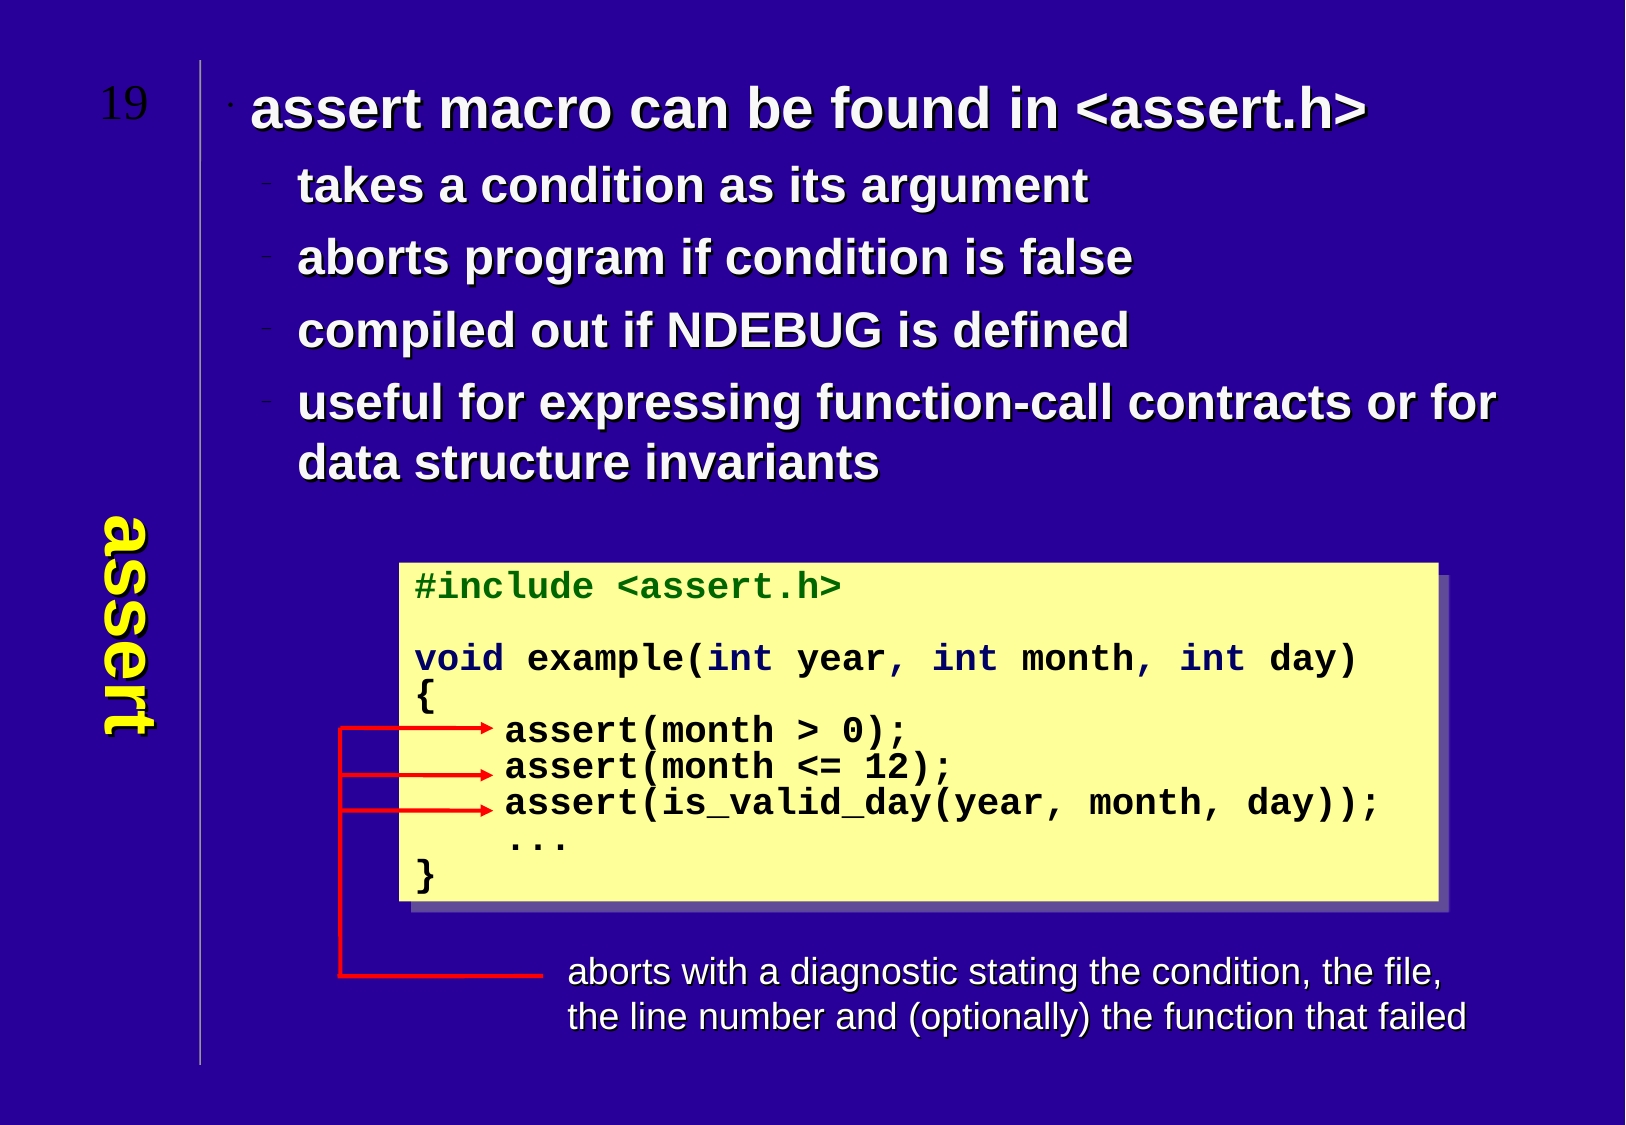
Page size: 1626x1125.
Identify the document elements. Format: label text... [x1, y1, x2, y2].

list assert macro can be found in <assert.h> takes a condition as its argument aborts program if condition is false compiled out if NDEBUG is defined useful for expressing function-call contracts or for data structure invariants [212, 62, 1550, 1063]
text_box #include <assert.h> void example(int year, int month, int day) { assert(month > 0); assert(month <= 12); assert(is_valid_day(year, month, day)); ... } [399, 562, 1439, 902]
text_box aborts with a diagnostic stating the condition, the file, the line number and (optionally) the function that failed [552, 939, 1496, 1045]
title assert [50, 187, 188, 1063]
